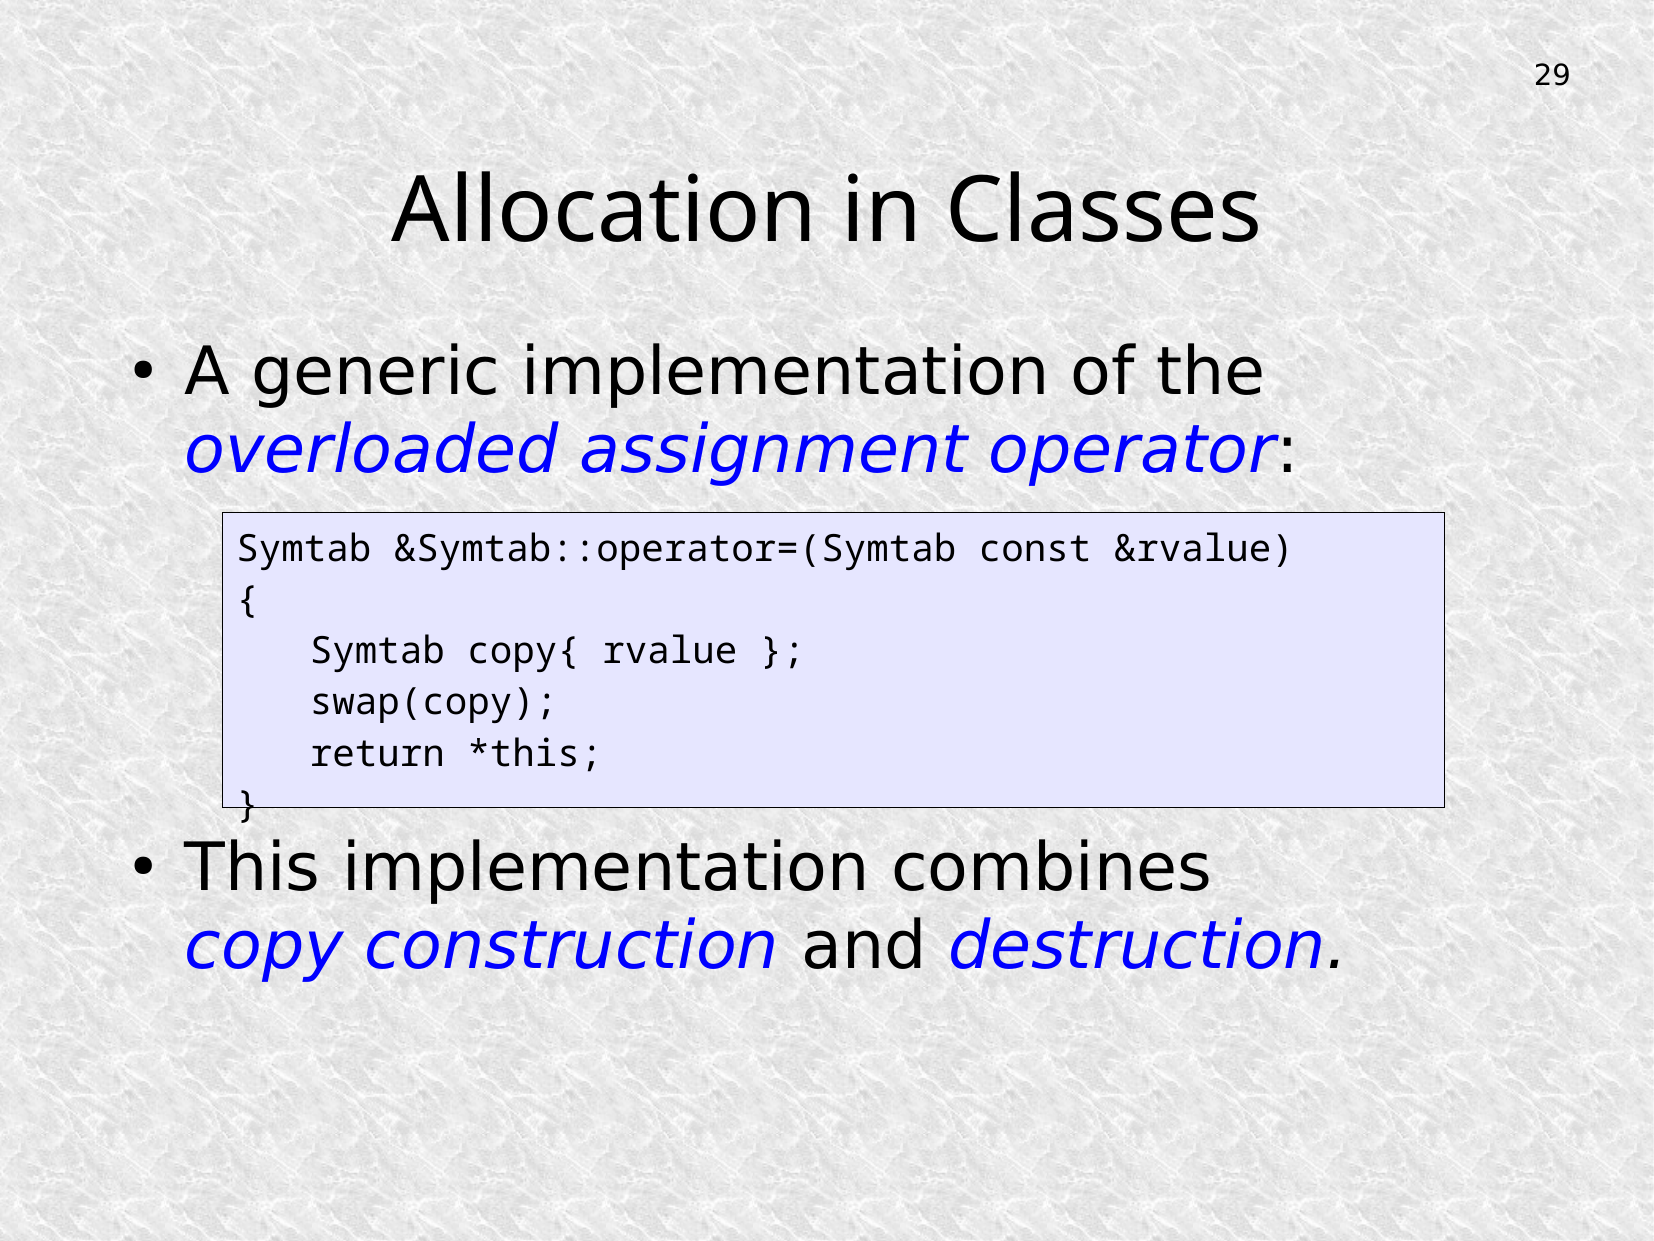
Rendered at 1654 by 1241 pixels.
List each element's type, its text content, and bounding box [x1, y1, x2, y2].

text_box Symtab &Symtab::operator=(Symtab const &rvalue) { Symtab copy{ rvalue }; swap(copy); return *this; } [236, 521, 1514, 791]
title Allocation in Classes [121, 102, 1534, 311]
picture [0, 0, 1654, 1241]
list A generic implementation of the overloaded assignment operator: This implementation combines copy construction and destruction. [113, 332, 1526, 1207]
